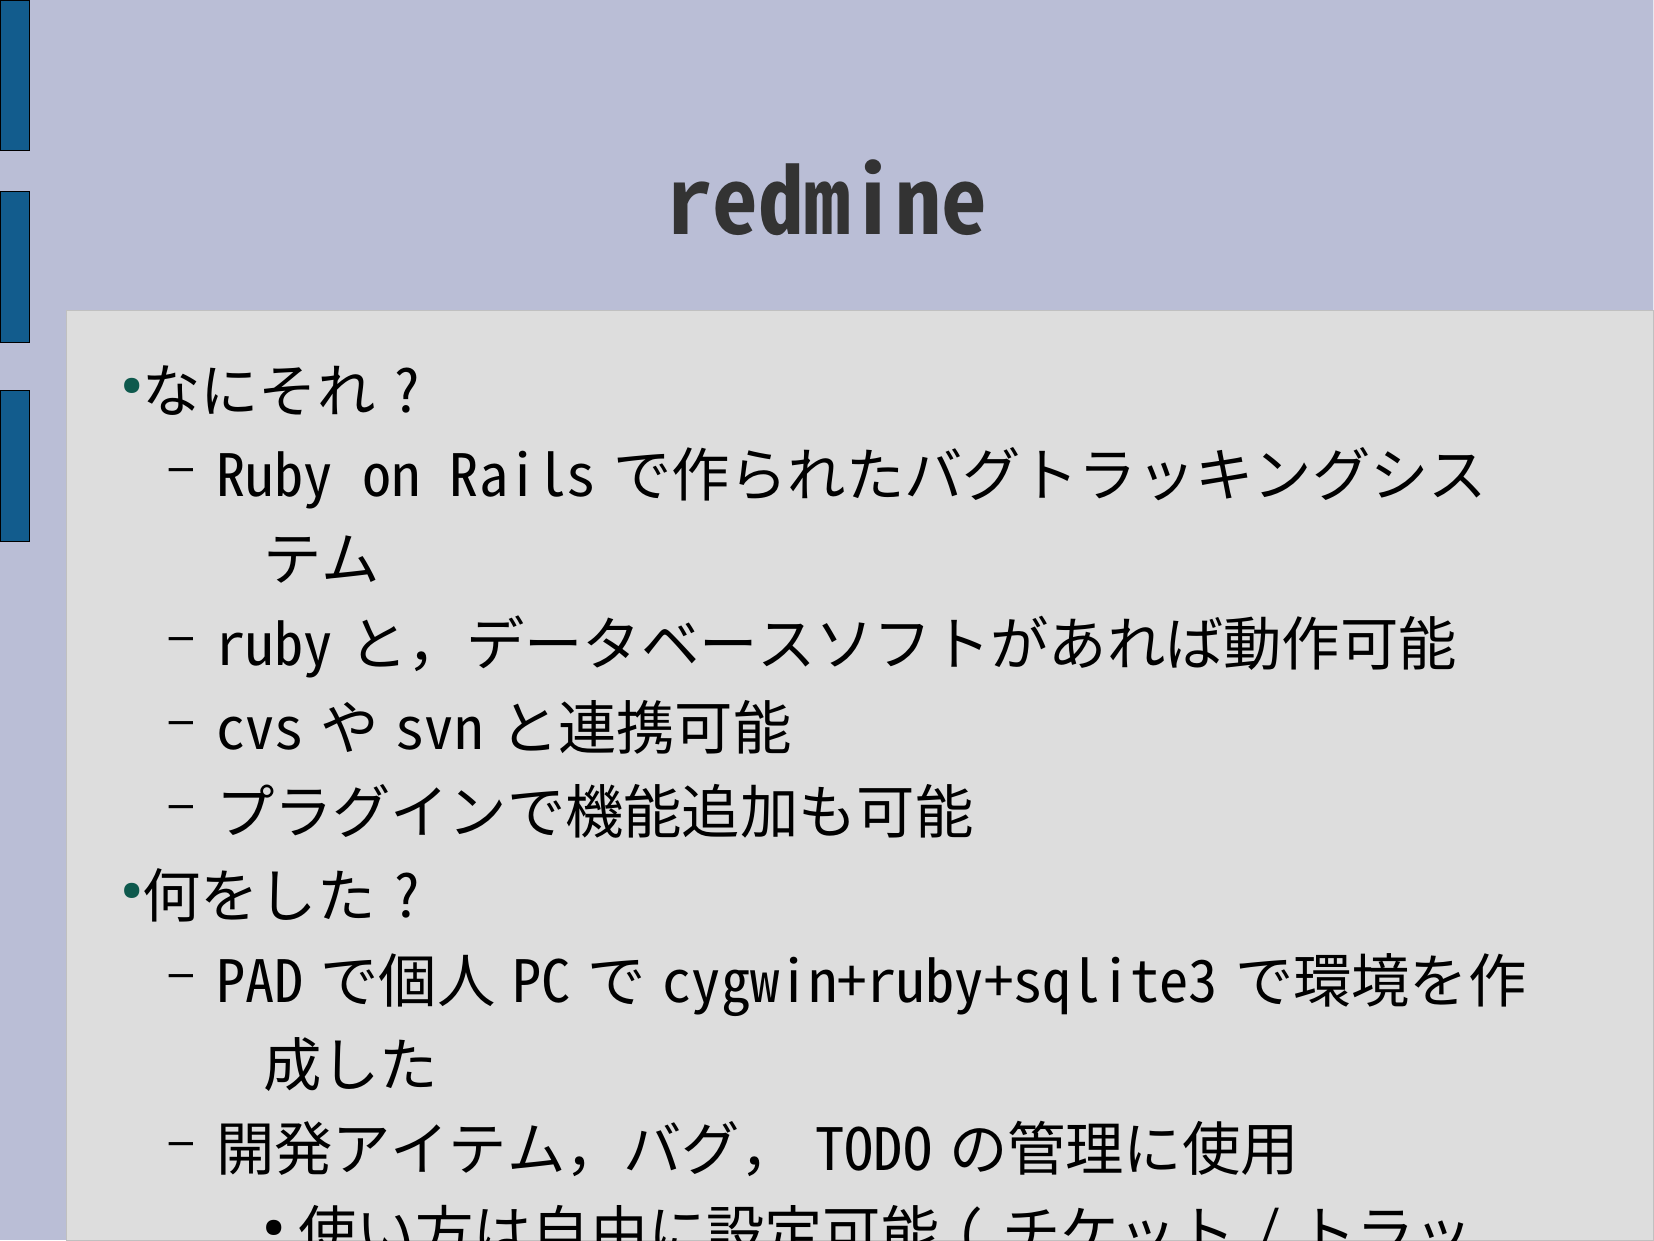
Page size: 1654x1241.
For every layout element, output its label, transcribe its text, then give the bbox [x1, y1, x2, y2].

title redmine [121, 91, 1534, 299]
list なにそれ? Ruby on Railsで作られたバグトラッキングシステム rubyと，データベースソフトがあれば動作可能 cvsやsvnと連携可能 プラグインで機能追加も可能 何をした? PADで個人PCでcygwin+ruby+sqlite3で環境を作成した 開発アイテム，バグ，TODOの管理に使用 使い方は自由に設定可能(チケット/トラッカー) Excelの工数管理と組み合わせて，開発メトリクスを取って，品質を測るための仕組みを作成中(基礎的な部分はできました) [121, 344, 1534, 1220]
